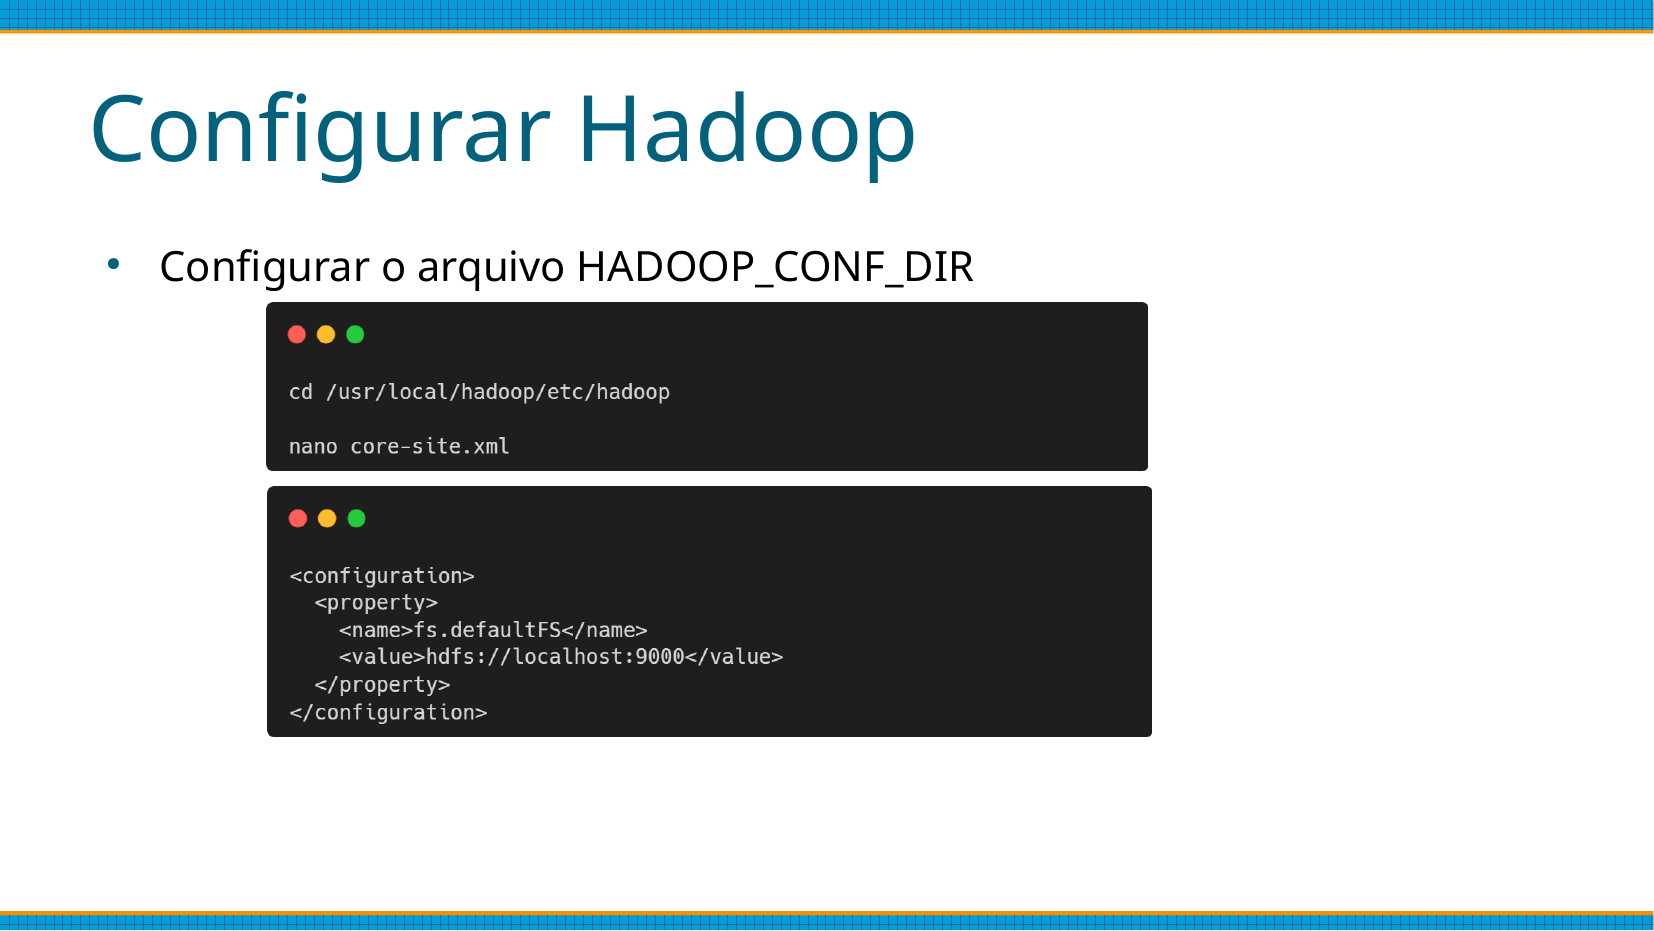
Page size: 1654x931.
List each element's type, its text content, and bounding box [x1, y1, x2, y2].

list Configurar o arquivo HADOOP_CONF_DIR [88, 236, 1565, 901]
picture [265, 298, 1148, 473]
title Configurar Hadoop [88, 44, 1565, 207]
picture [266, 482, 1152, 739]
